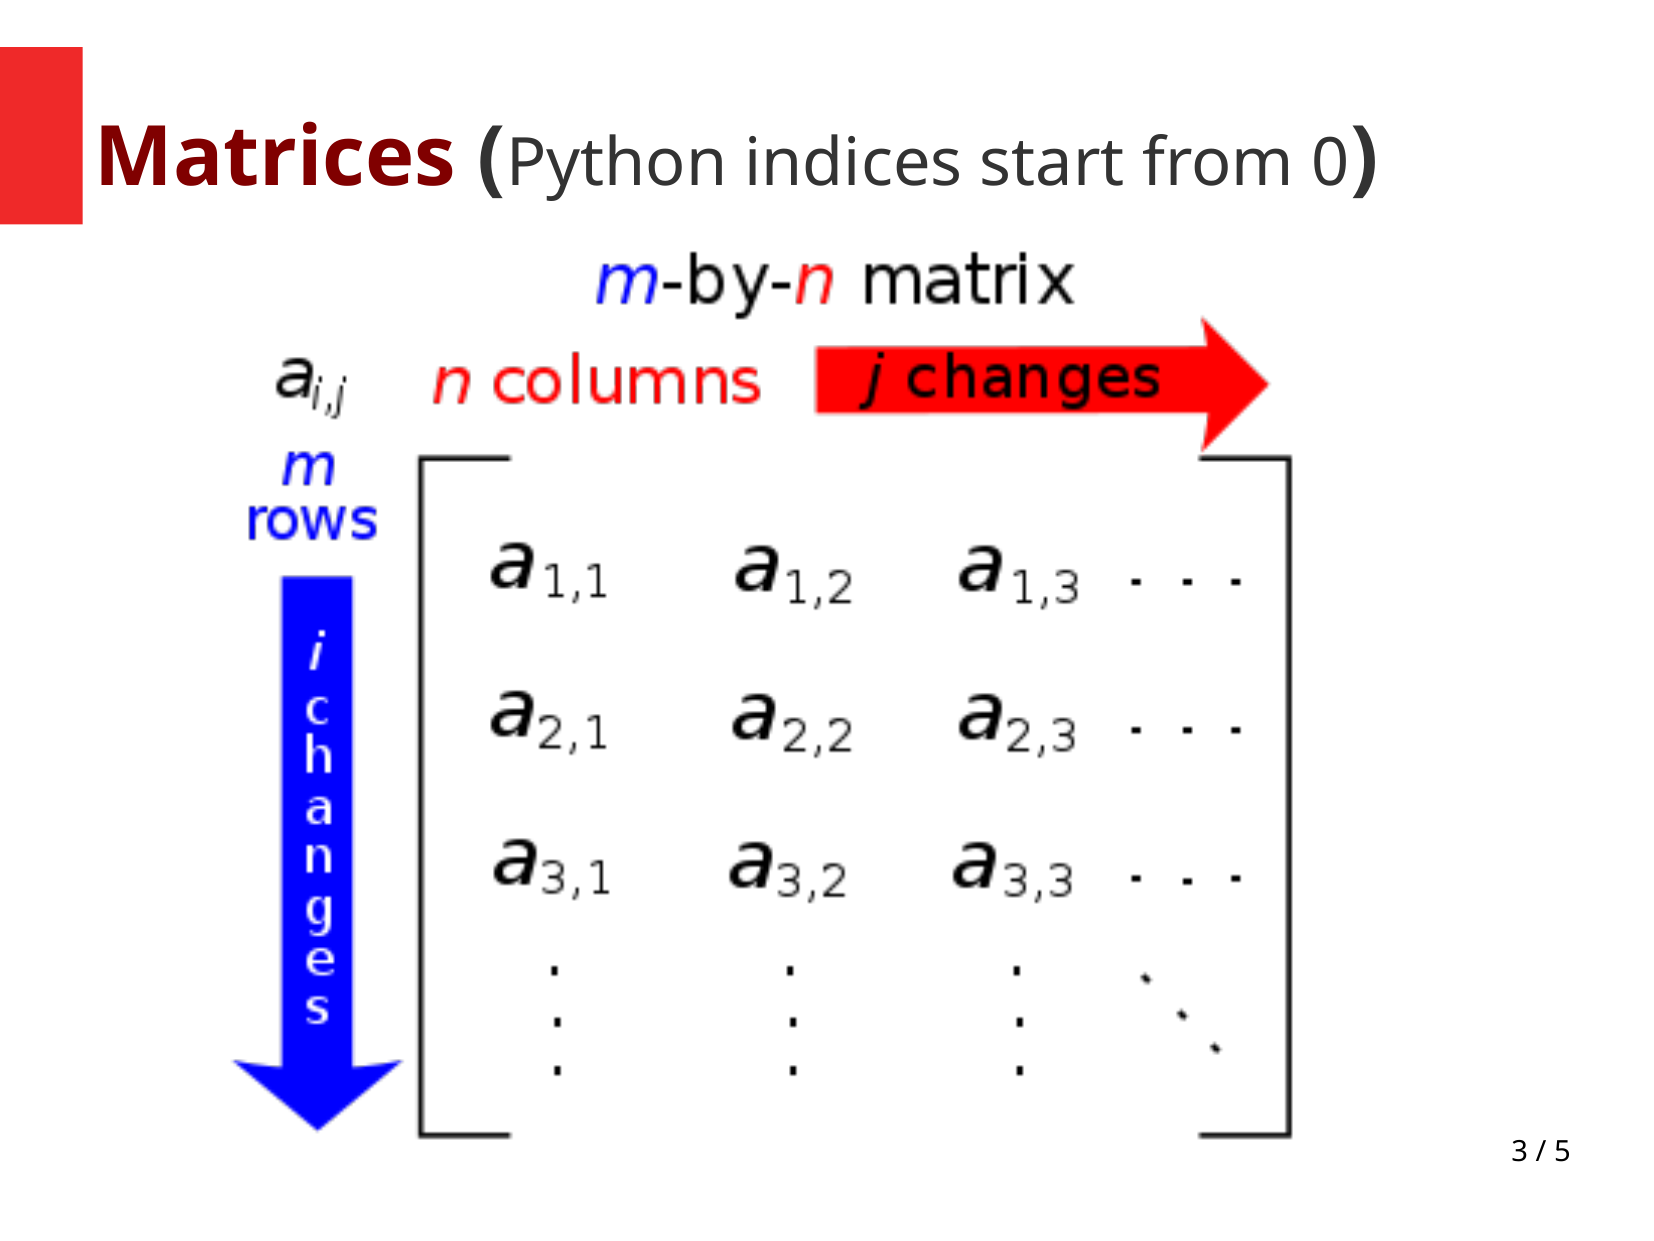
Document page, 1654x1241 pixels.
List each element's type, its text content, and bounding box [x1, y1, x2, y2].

title Matrices (Python indices start from 0) [94, 49, 1630, 257]
picture [208, 226, 1329, 1173]
